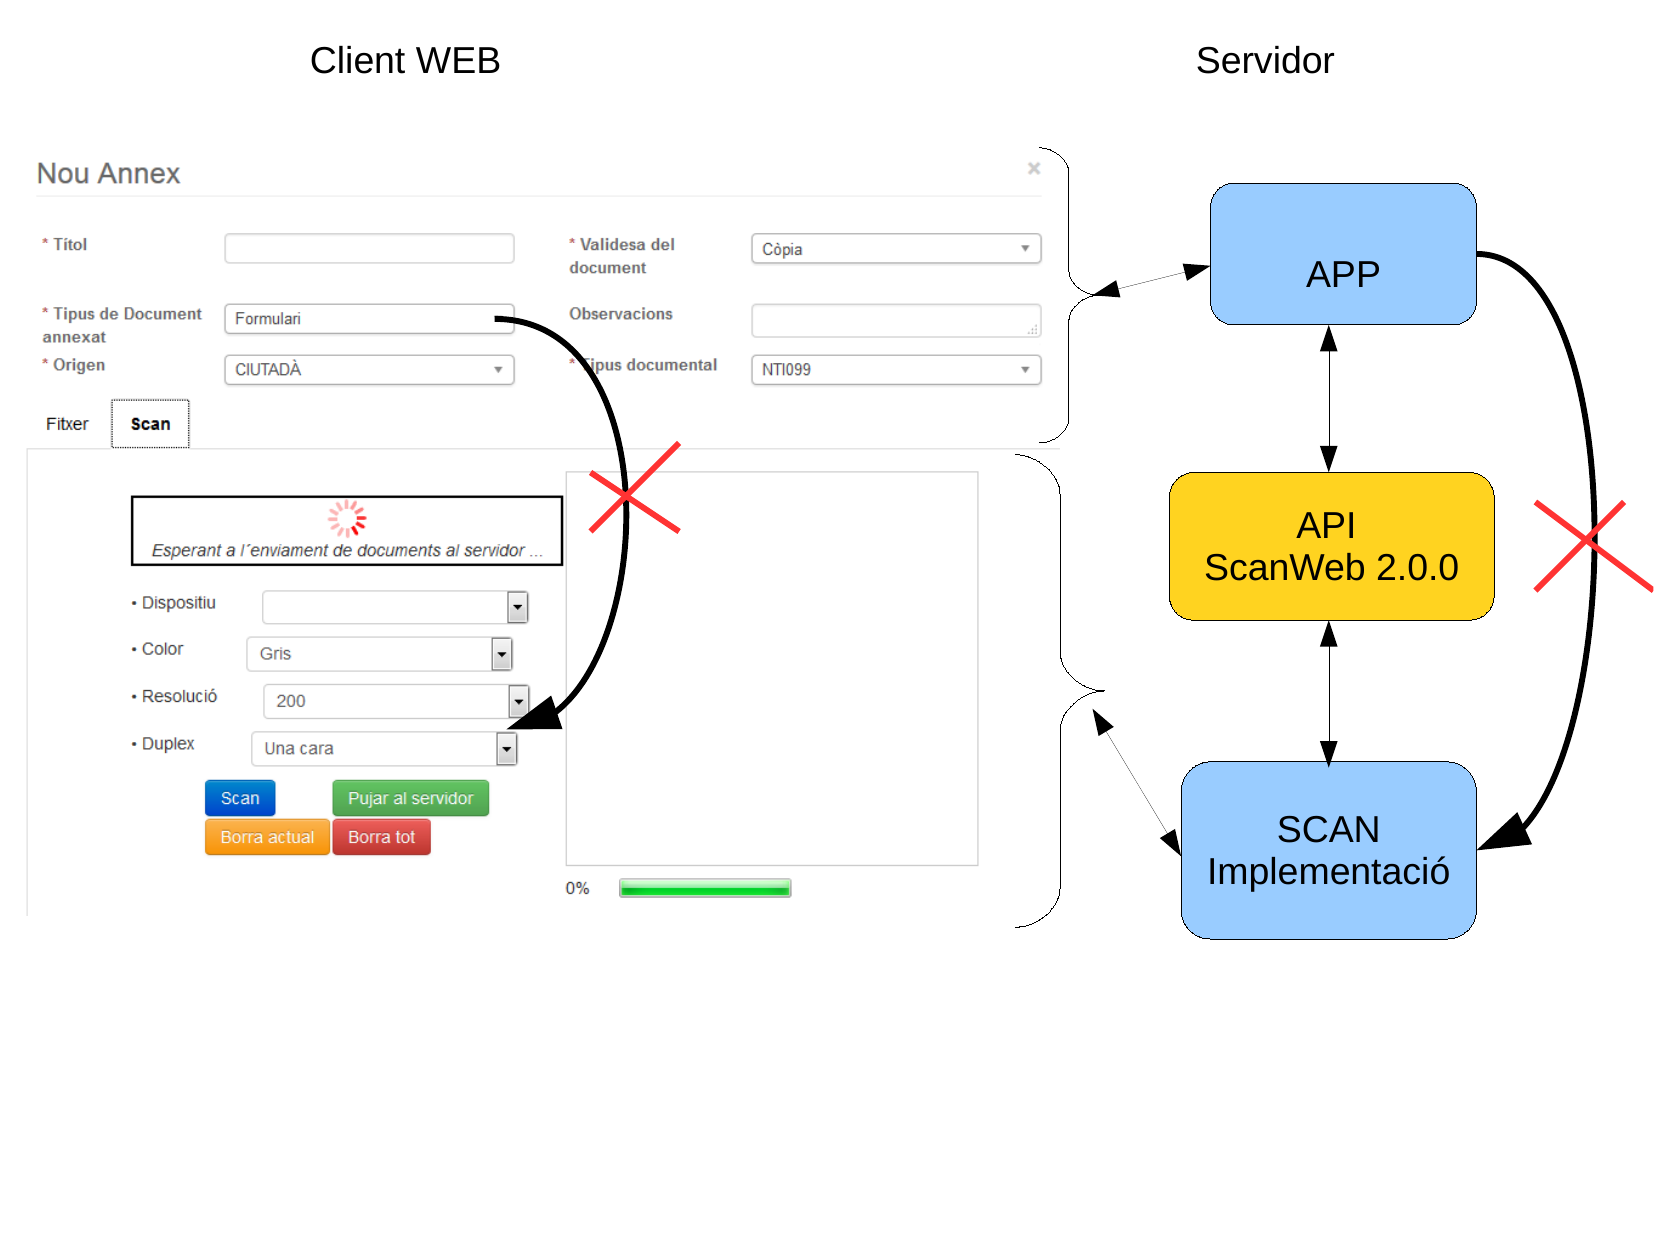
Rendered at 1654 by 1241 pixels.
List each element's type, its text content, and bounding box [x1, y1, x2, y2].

text_box API ScanWeb 2.0.0 [1169, 472, 1495, 621]
text_box SCAN Implementació [1181, 761, 1477, 940]
picture [23, 147, 1060, 916]
text_box APP [1210, 183, 1477, 325]
text_box Client WEB [295, 31, 621, 89]
text_box Servidor [1181, 31, 1506, 89]
